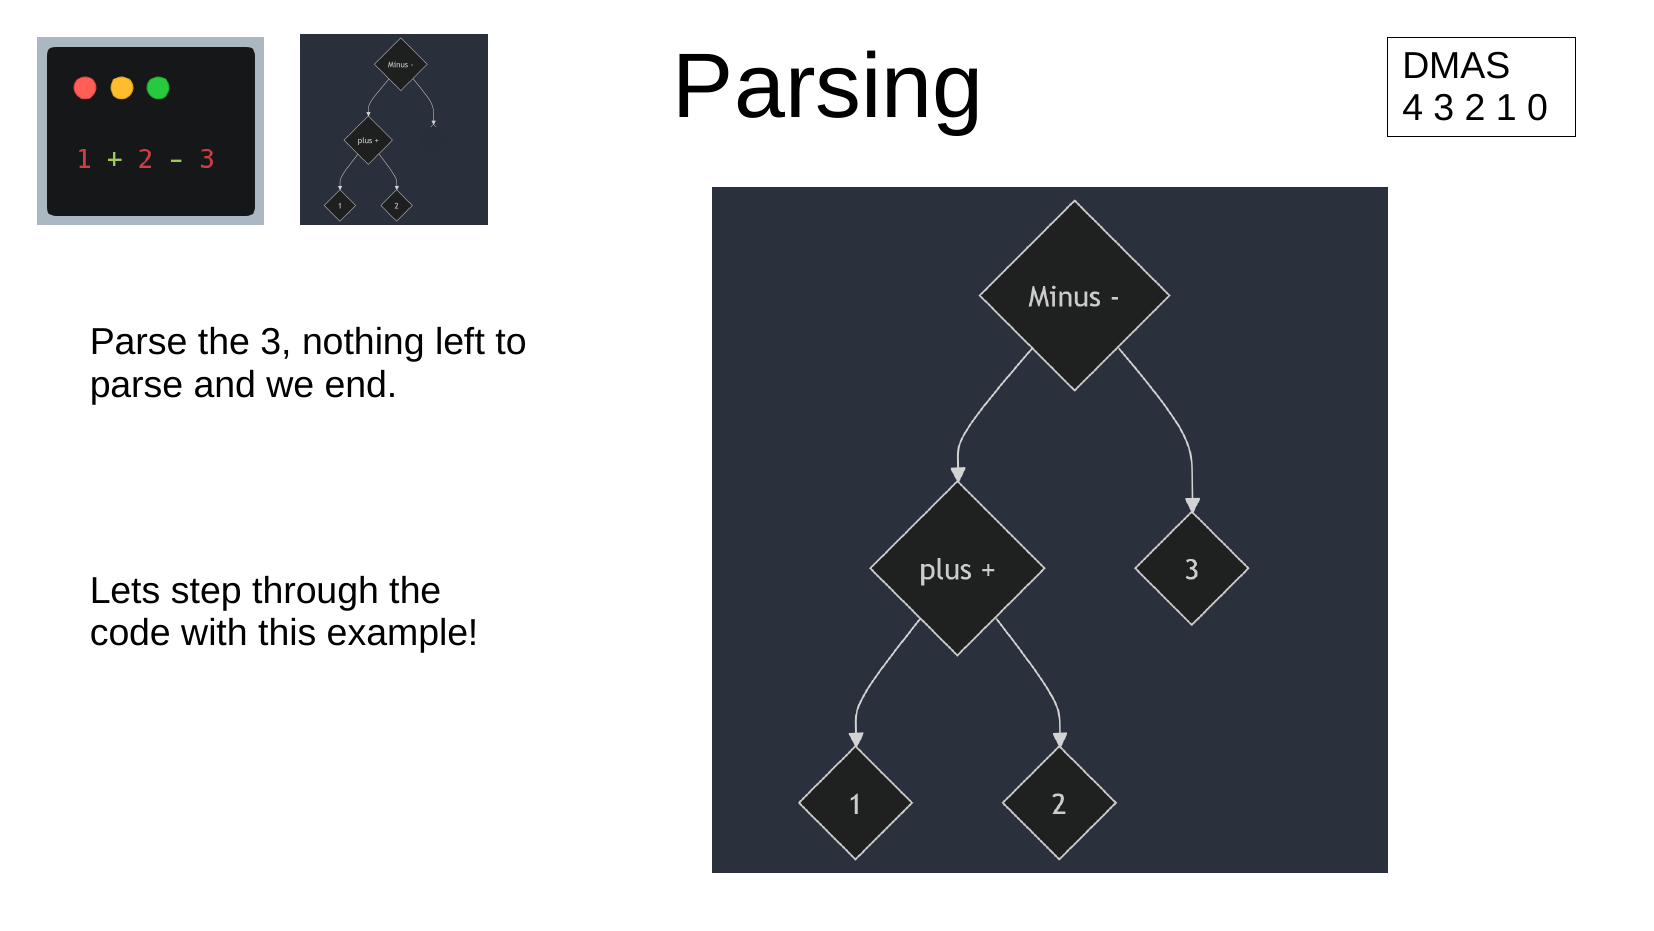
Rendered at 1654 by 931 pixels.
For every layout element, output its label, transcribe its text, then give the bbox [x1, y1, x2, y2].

picture [712, 187, 1388, 873]
text_box Parse the 3, nothing left to parse and we end. [75, 313, 601, 413]
picture [37, 37, 264, 226]
picture [300, 34, 488, 226]
title Parsing [84, 7, 1573, 163]
text_box Lets step through the code with this example! [75, 562, 526, 713]
text_box DMAS 4 3 2 1 0 [1387, 37, 1576, 137]
